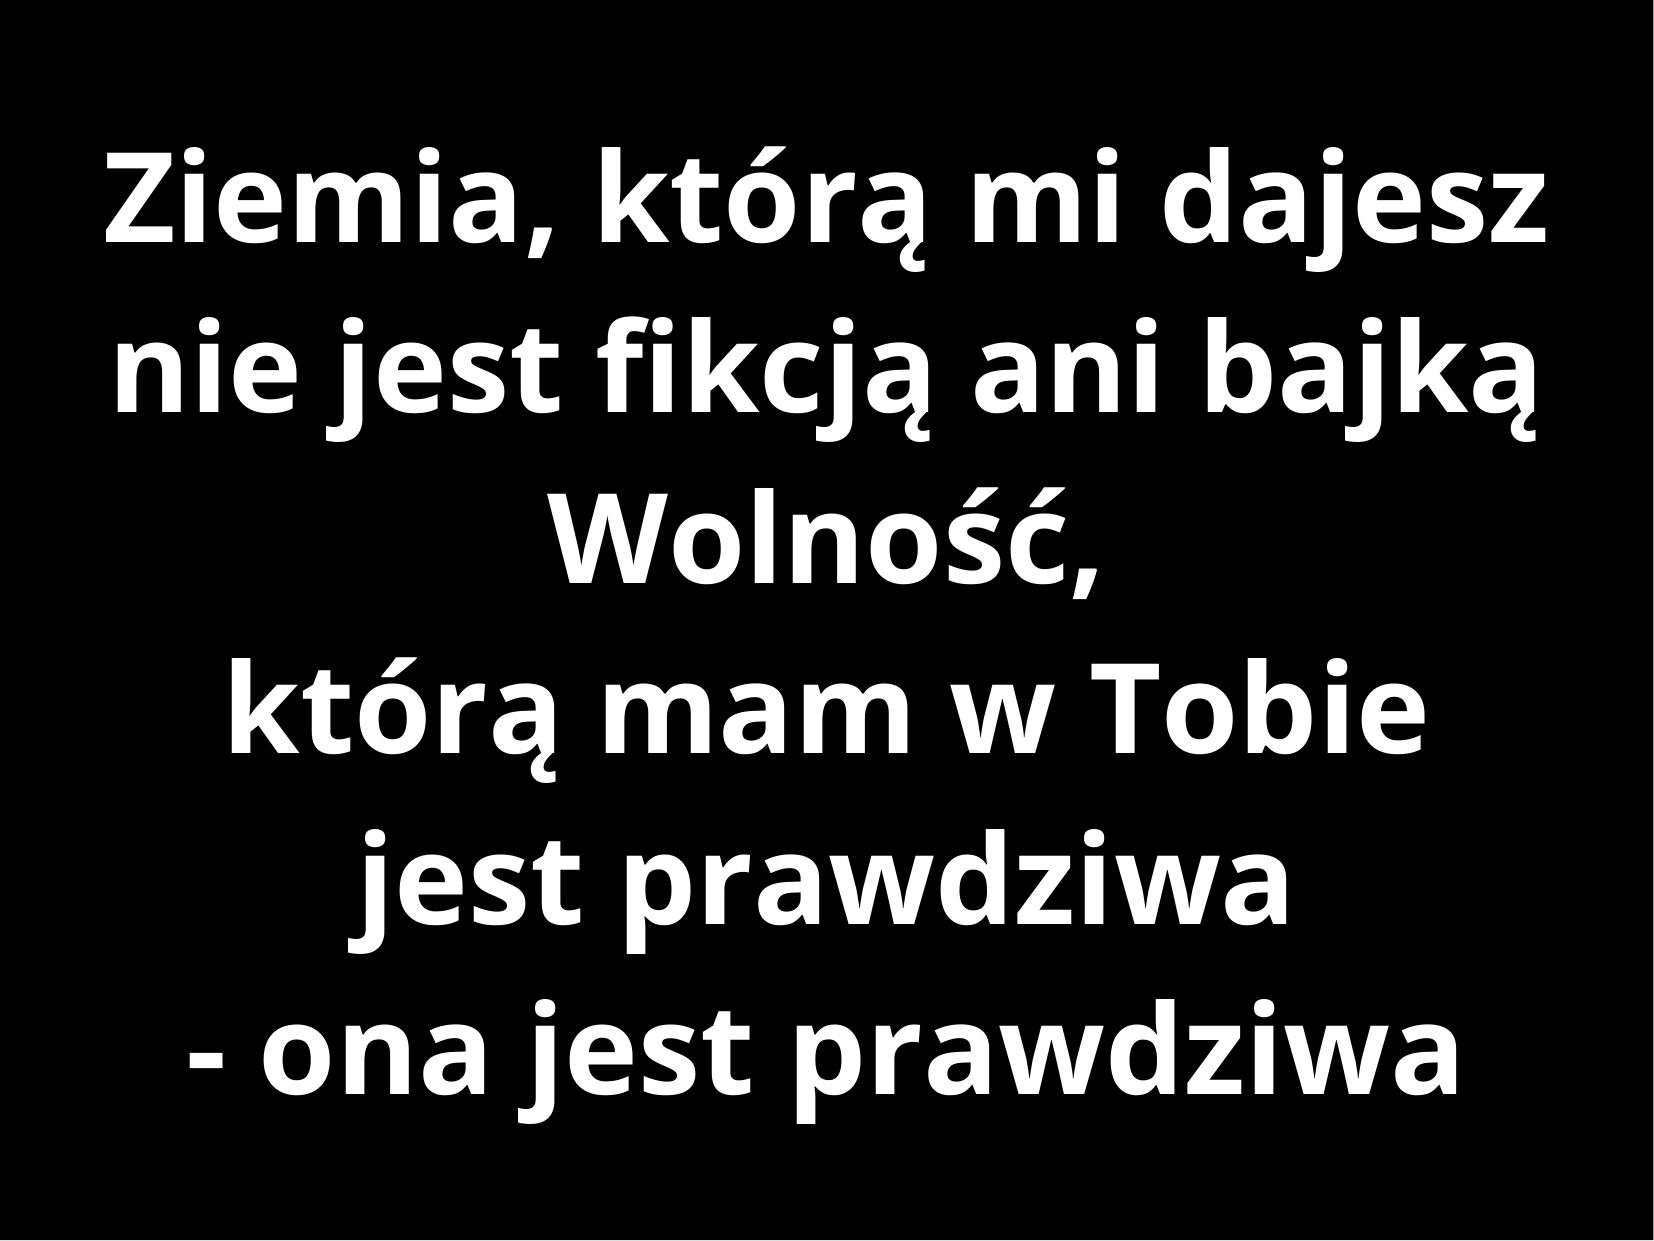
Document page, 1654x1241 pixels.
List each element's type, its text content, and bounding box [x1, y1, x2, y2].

title Ziemia, którą mi dajesz nie jest fikcją ani bajką Wolność, którą mam w Tobie jest prawdziwa - ona jest prawdziwa [0, 0, 1654, 1241]
